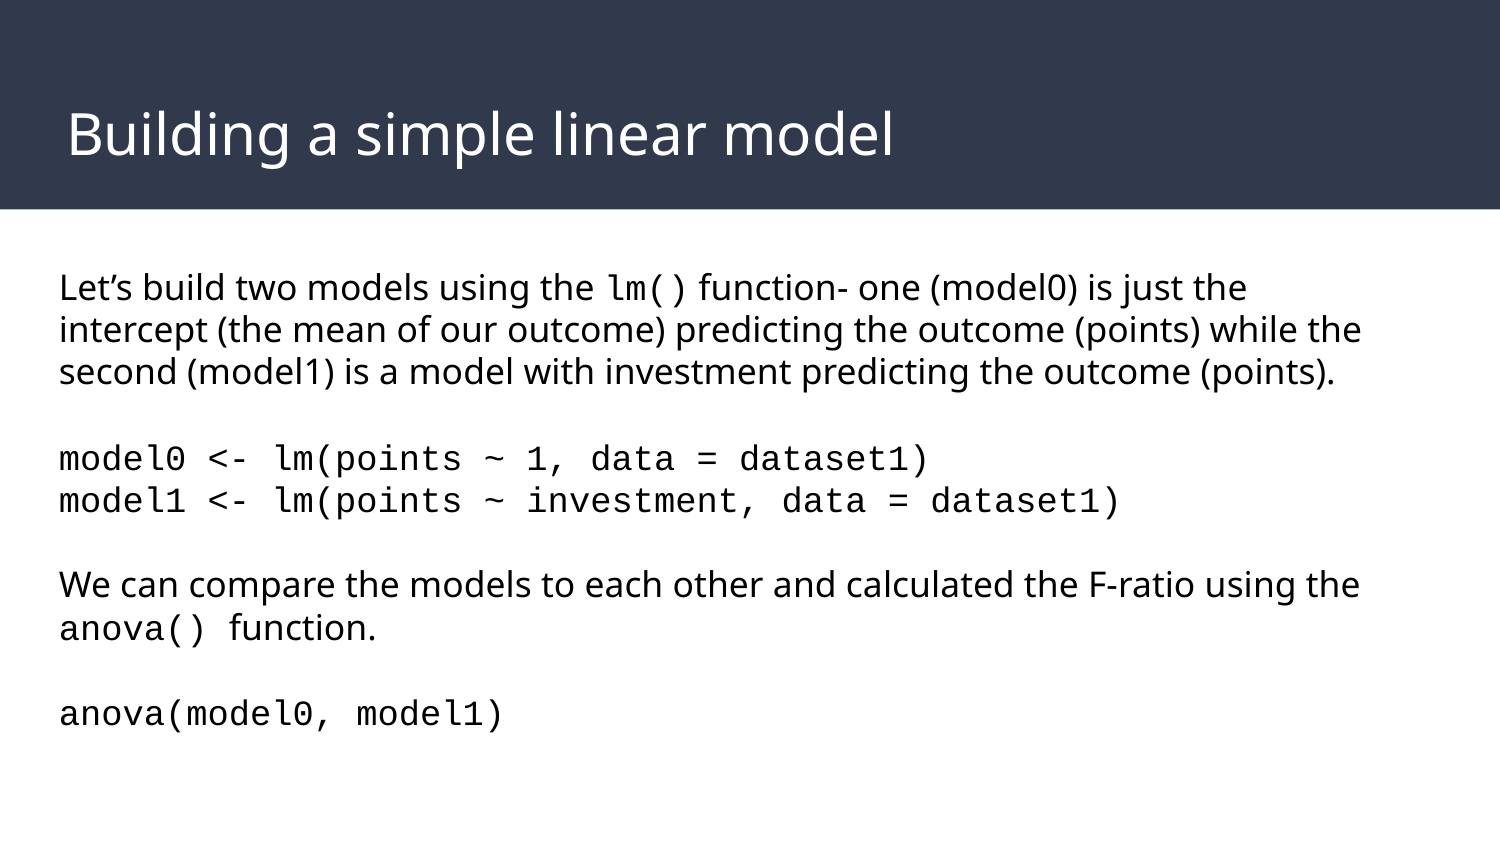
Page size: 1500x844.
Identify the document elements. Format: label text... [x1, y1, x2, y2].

title Building a simple linear model [51, 82, 1449, 185]
text_box Let’s build two models using the lm() function- one (model0) is just the intercept (the mean of our outcome) predicting the outcome (points) while the second (model1) is a model with investment predicting the outcome (points). model0 <- lm(points ~ 1, data = dataset1) model1 <- lm(points ~ investment, data = dataset1) We can compare the models to each other and calculated the F-ratio using the anova() function. anova(model0, model1) [43, 249, 1409, 787]
